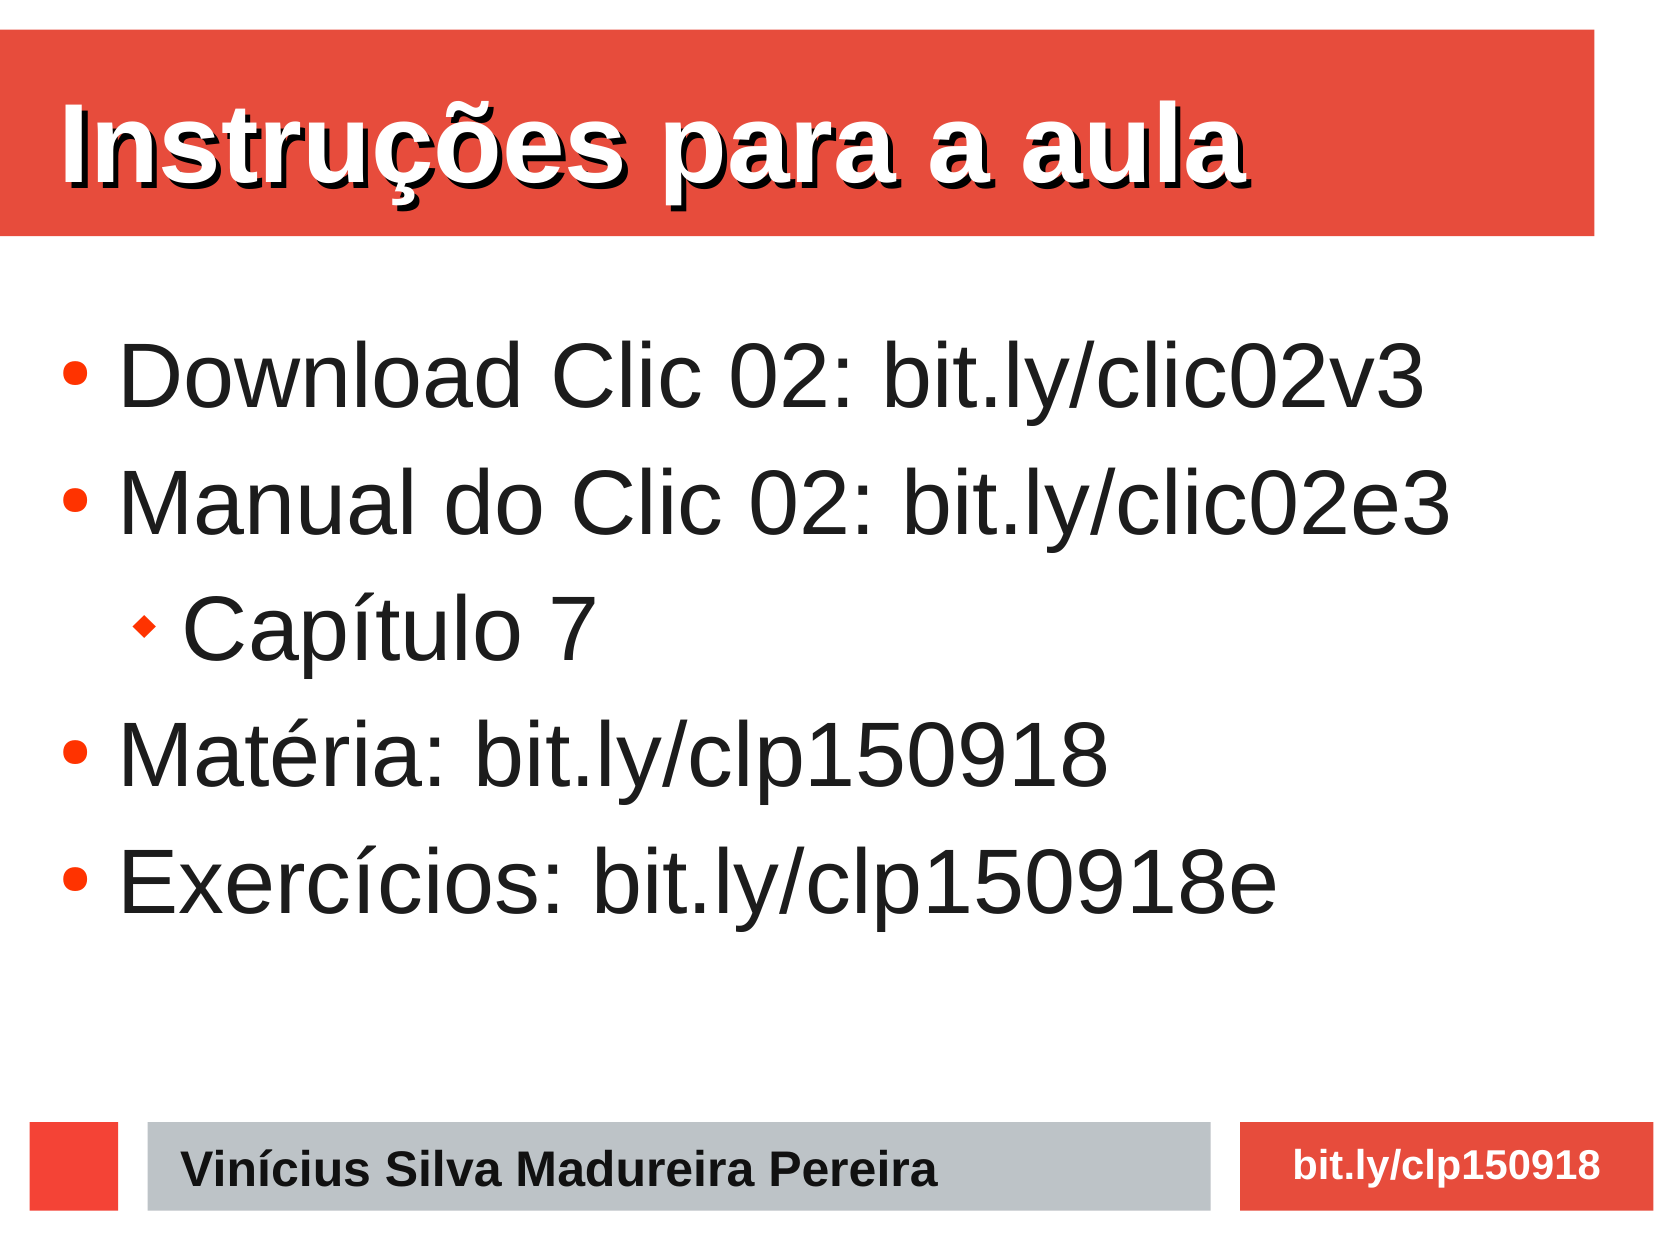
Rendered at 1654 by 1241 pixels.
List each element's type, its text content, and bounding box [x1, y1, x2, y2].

text_box bit.ly/clp150918 [1228, 1133, 1654, 1205]
text_box Vinícius Silva Madureira Pereira [165, 1133, 1170, 1205]
list Download Clic 02: bit.ly/clic02v3 Manual do Clic 02: bit.ly/clic02e3 Capítulo 7 Matéria: bit.ly/clp150918 Exercícios: bit.ly/clp150918e [59, 324, 1565, 1093]
title Instruções para a aula [59, 59, 1595, 207]
